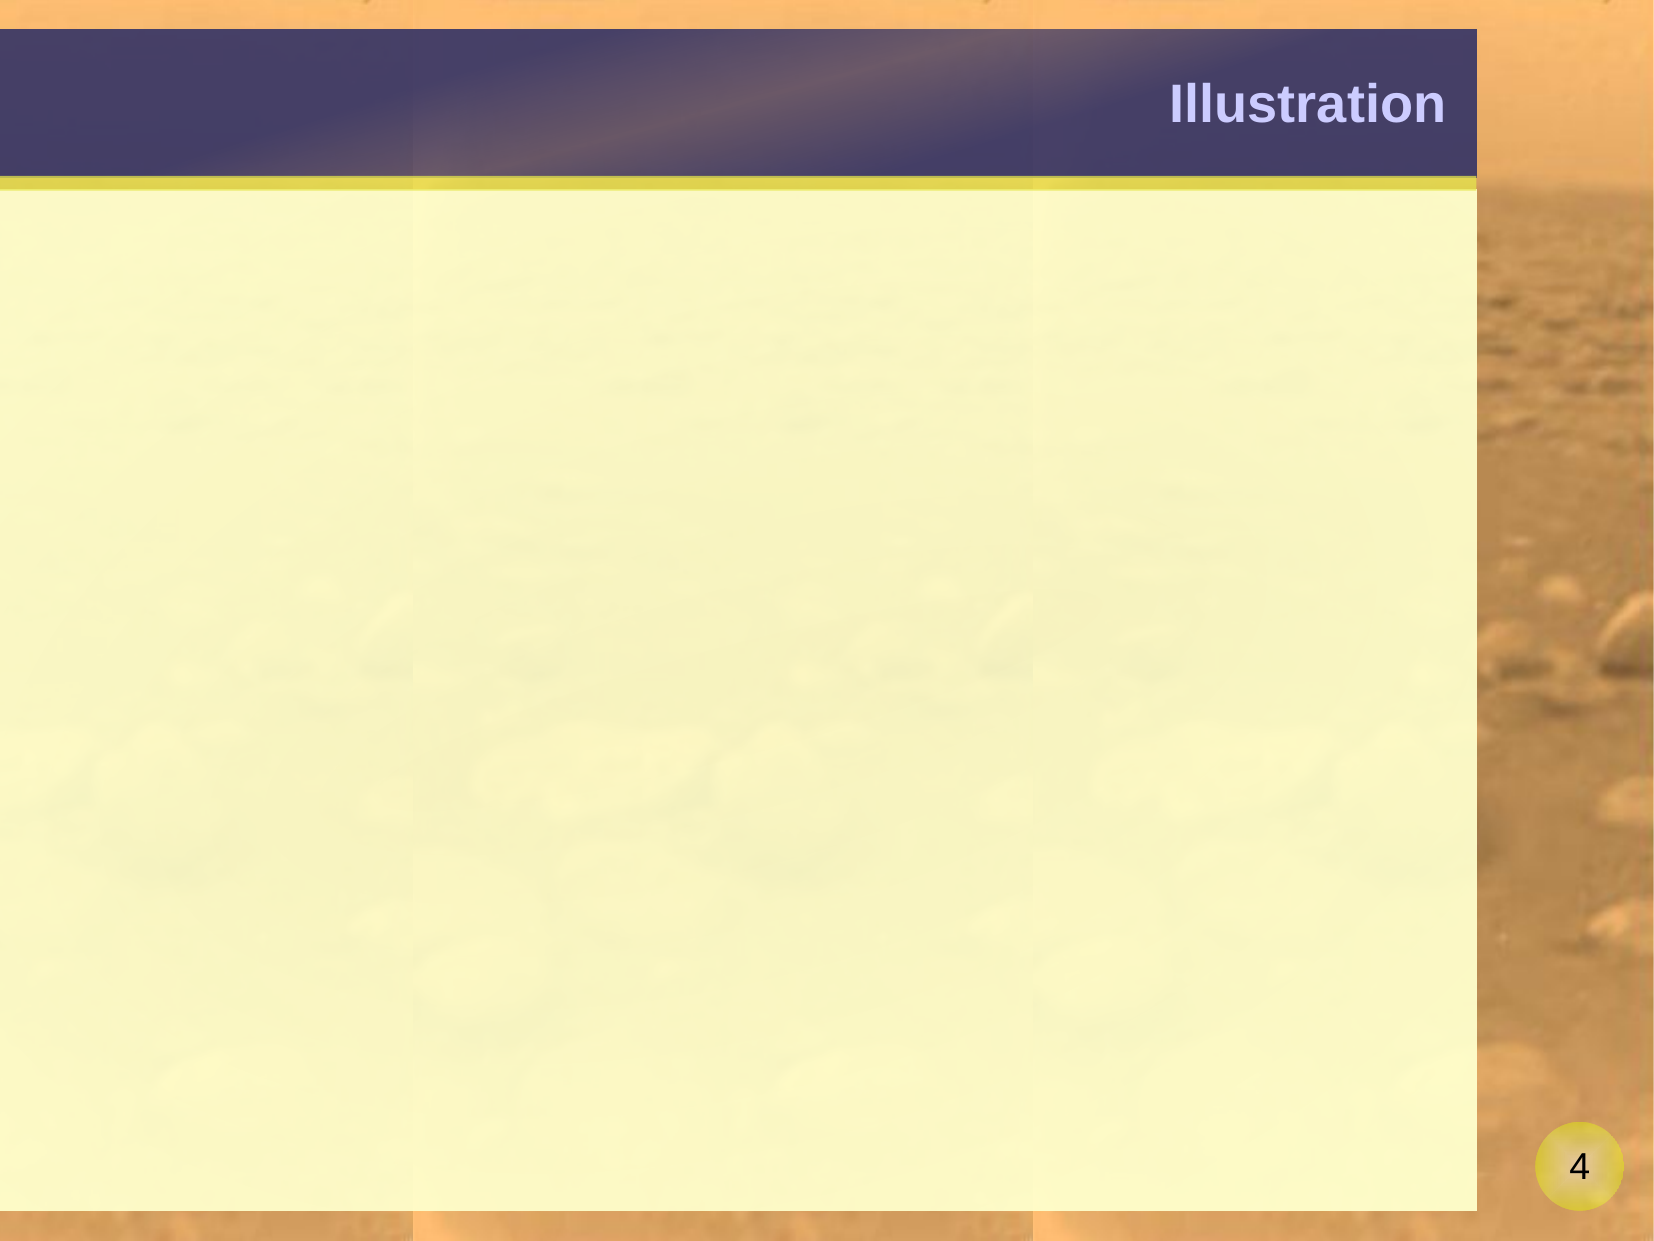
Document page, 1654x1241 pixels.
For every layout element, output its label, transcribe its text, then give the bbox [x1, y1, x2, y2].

title Illustration [29, 59, 1447, 148]
picture [0, 0, 1654, 1241]
